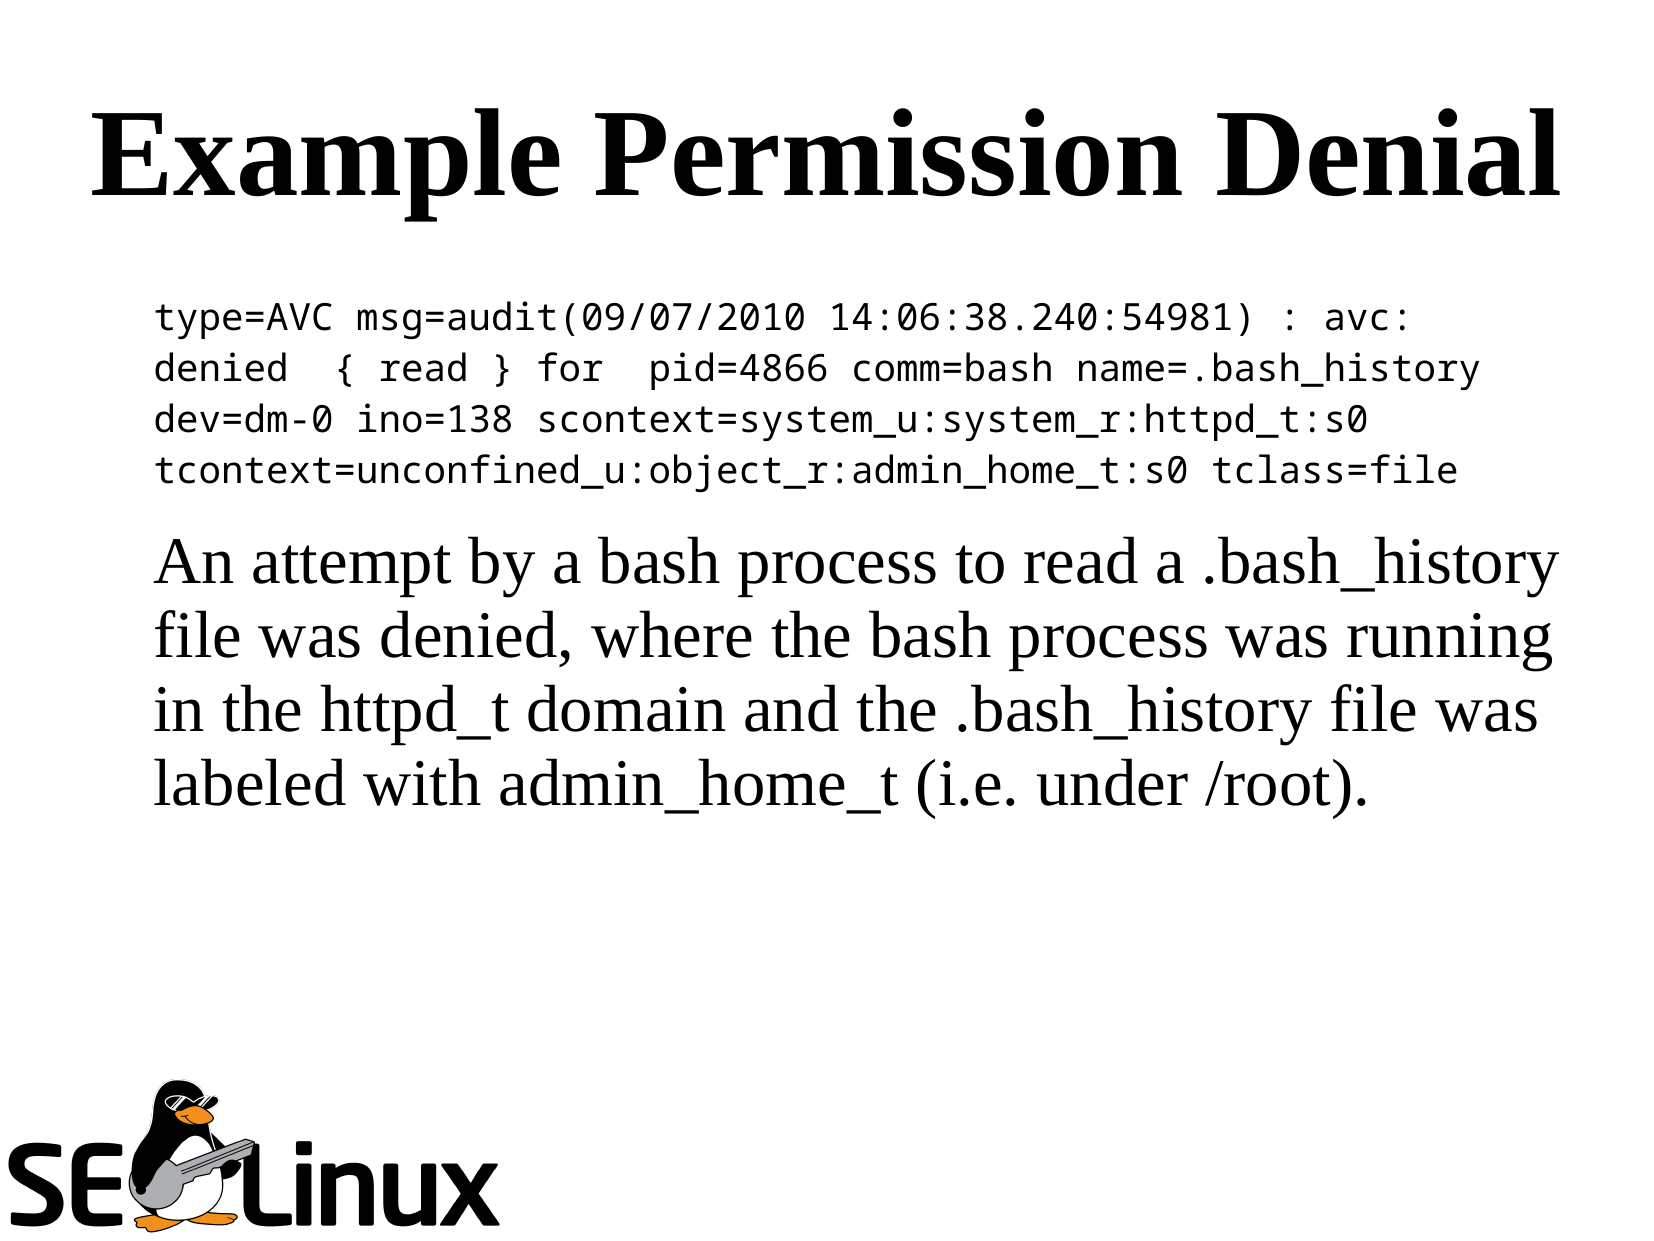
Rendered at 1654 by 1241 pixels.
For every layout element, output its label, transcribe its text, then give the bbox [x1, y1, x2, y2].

title Example Permission Denial [82, 49, 1571, 257]
picture [0, 919, 526, 1241]
list type=AVC msg=audit(09/07/2010 14:06:38.240:54981) : avc: denied { read } for pid=4866 comm=bash name=.bash_history dev=dm-0 ino=138 scontext=system_u:system_r:httpd_t:s0 tcontext=unconfined_u:object_r:admin_home_t:s0 tclass=file An attempt by a bash process to read a .bash_history file was denied, where the bash process was running in the httpd_t domain and the .bash_history file was labeled with admin_home_t (i.e. under /root). [82, 290, 1571, 1010]
